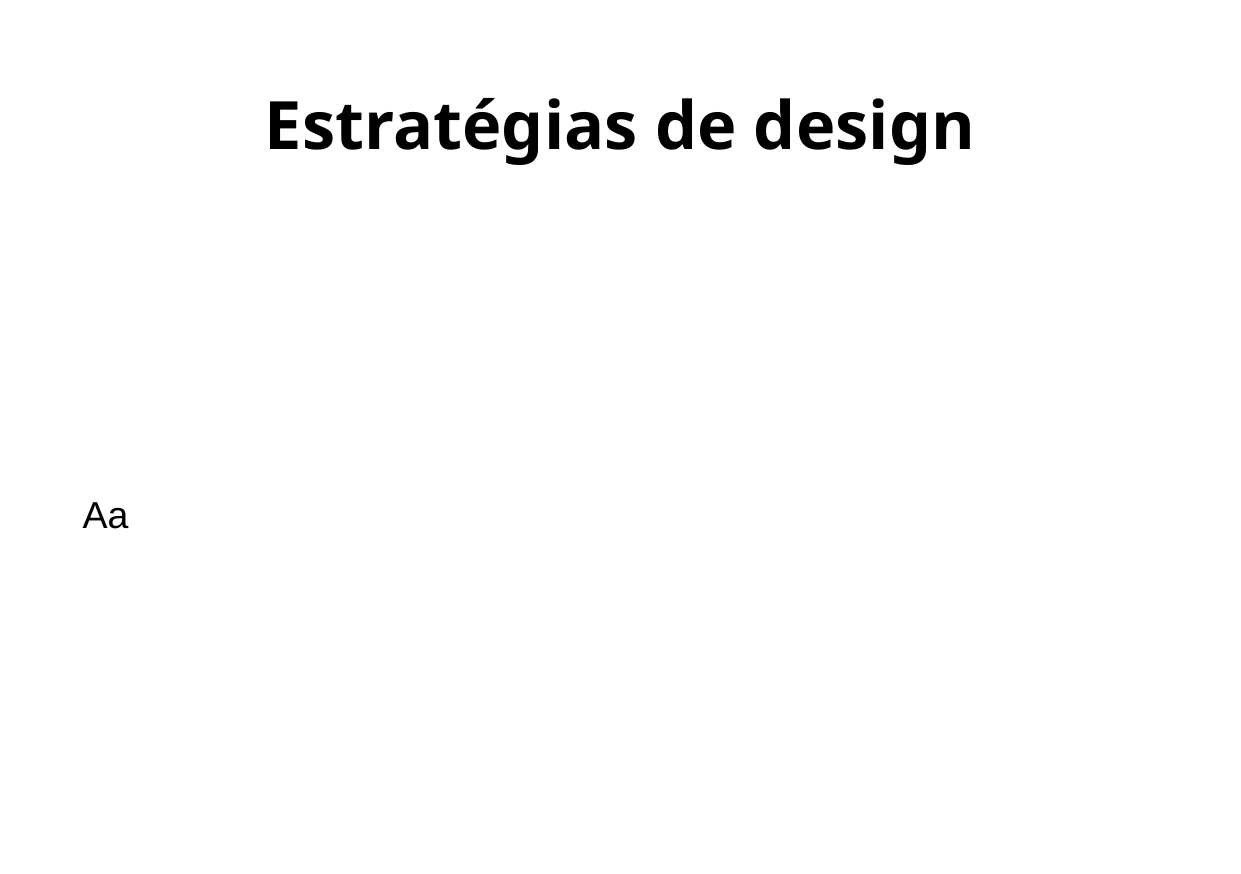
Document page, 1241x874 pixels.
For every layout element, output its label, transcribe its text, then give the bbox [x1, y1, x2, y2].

text_box Aa [82, 491, 1158, 537]
text_box Aa [90, 505, 99, 518]
text_box Estratégias de design [58, 82, 1181, 163]
